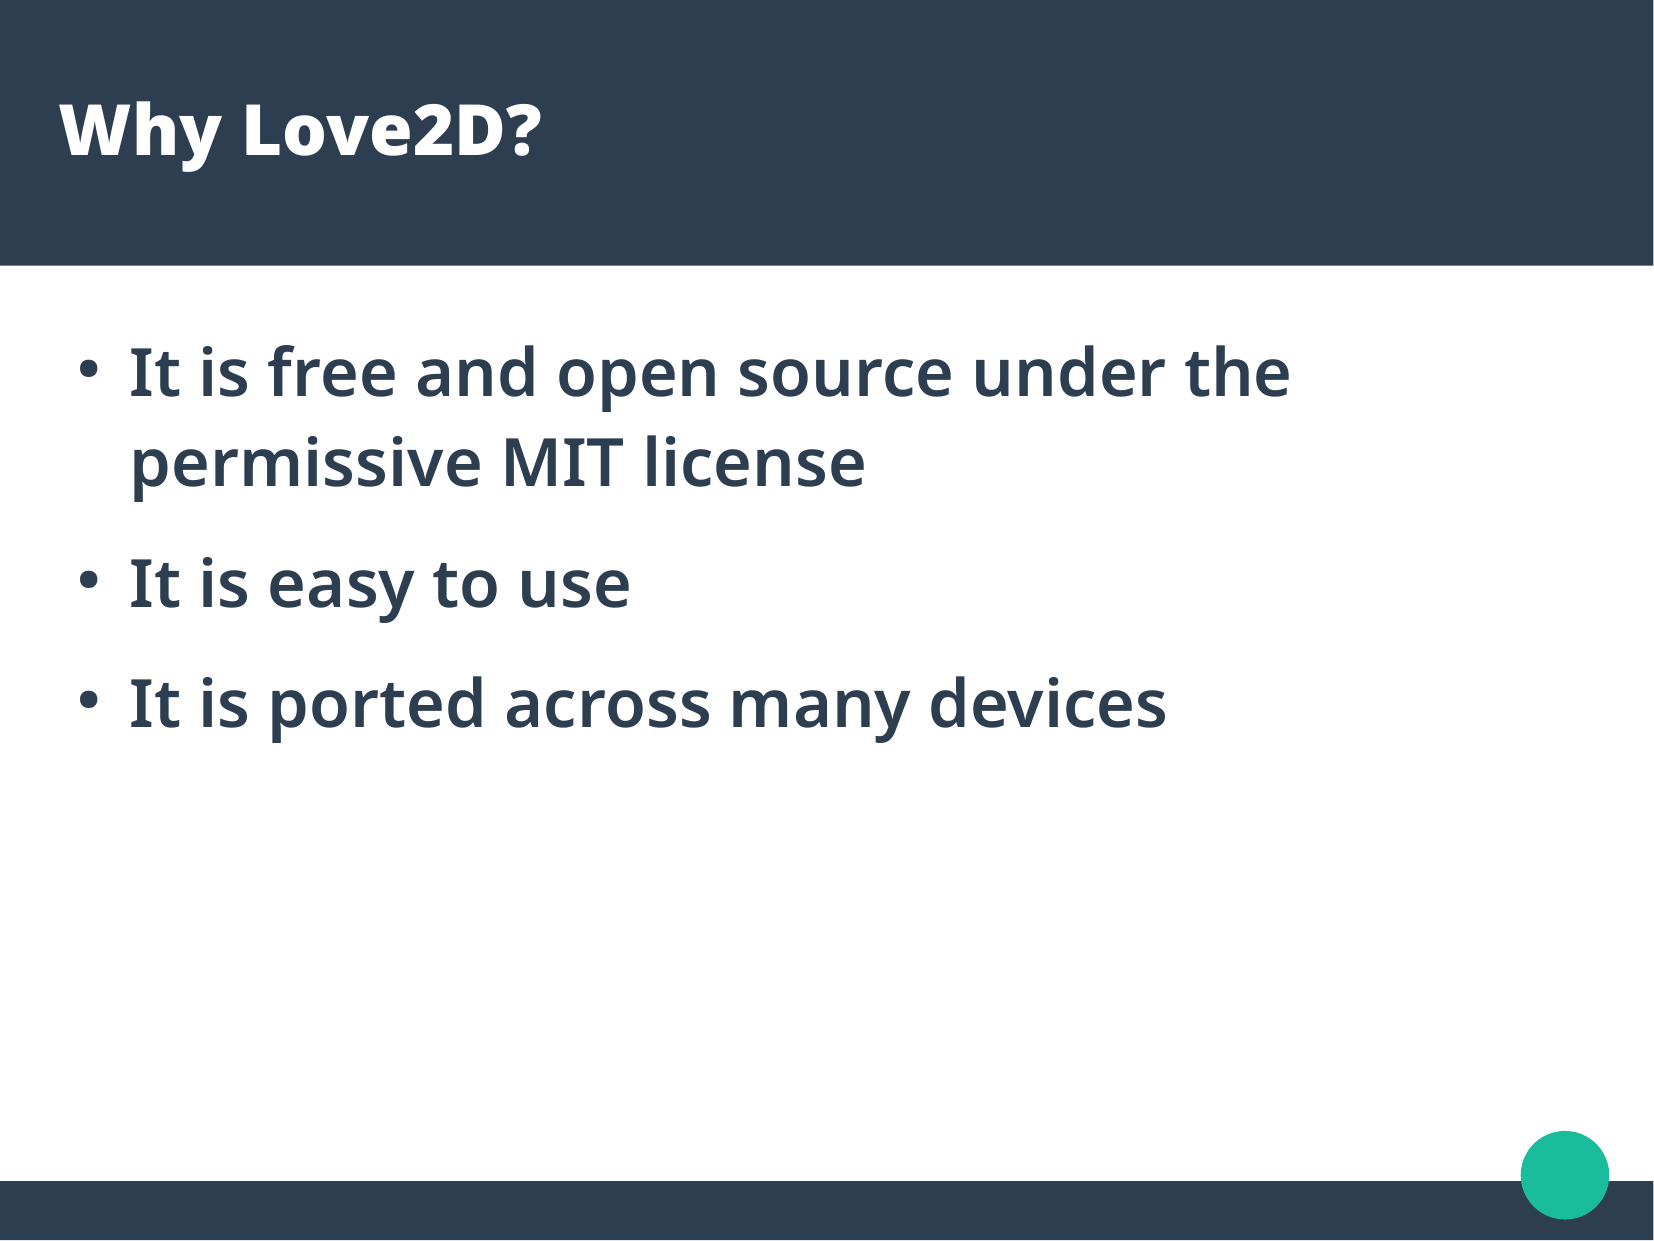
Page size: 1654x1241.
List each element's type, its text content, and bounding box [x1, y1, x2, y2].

title Why Love2D? [59, 49, 1595, 207]
list It is free and open source under the permissive MIT license It is easy to use It is ported across many devices [59, 324, 1595, 1152]
